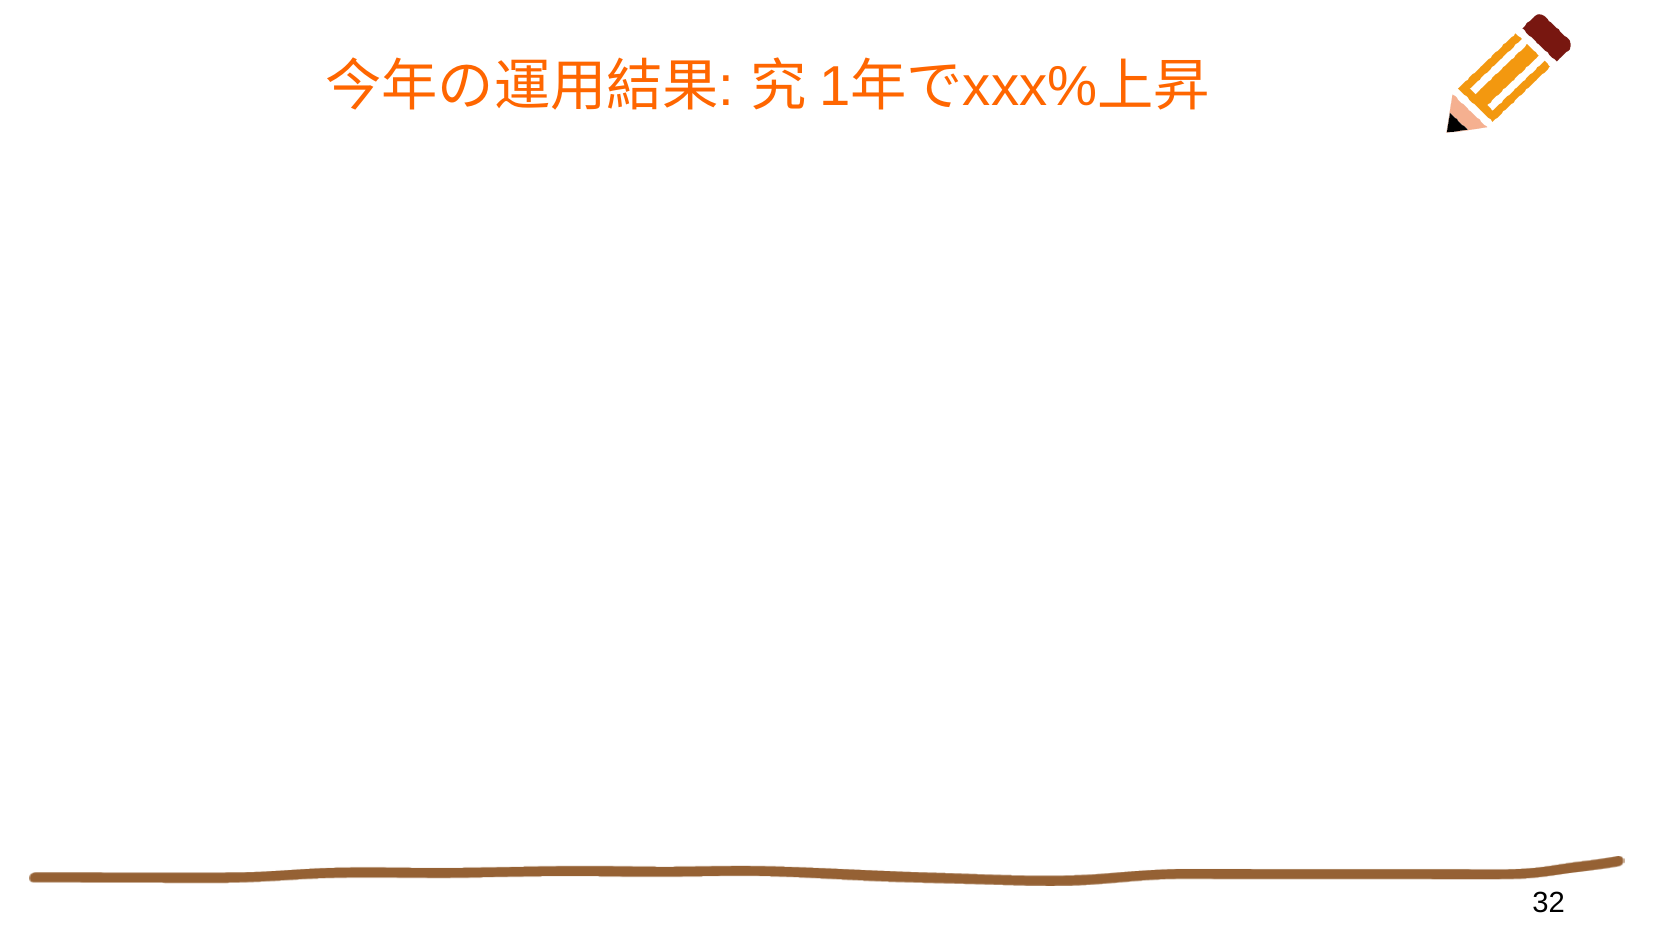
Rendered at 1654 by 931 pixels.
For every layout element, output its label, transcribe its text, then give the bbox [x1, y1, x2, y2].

title 今年の運用結果: 究 1年でxxx%上昇 [88, 29, 1447, 133]
picture [1446, 14, 1571, 133]
picture [29, 856, 1625, 886]
